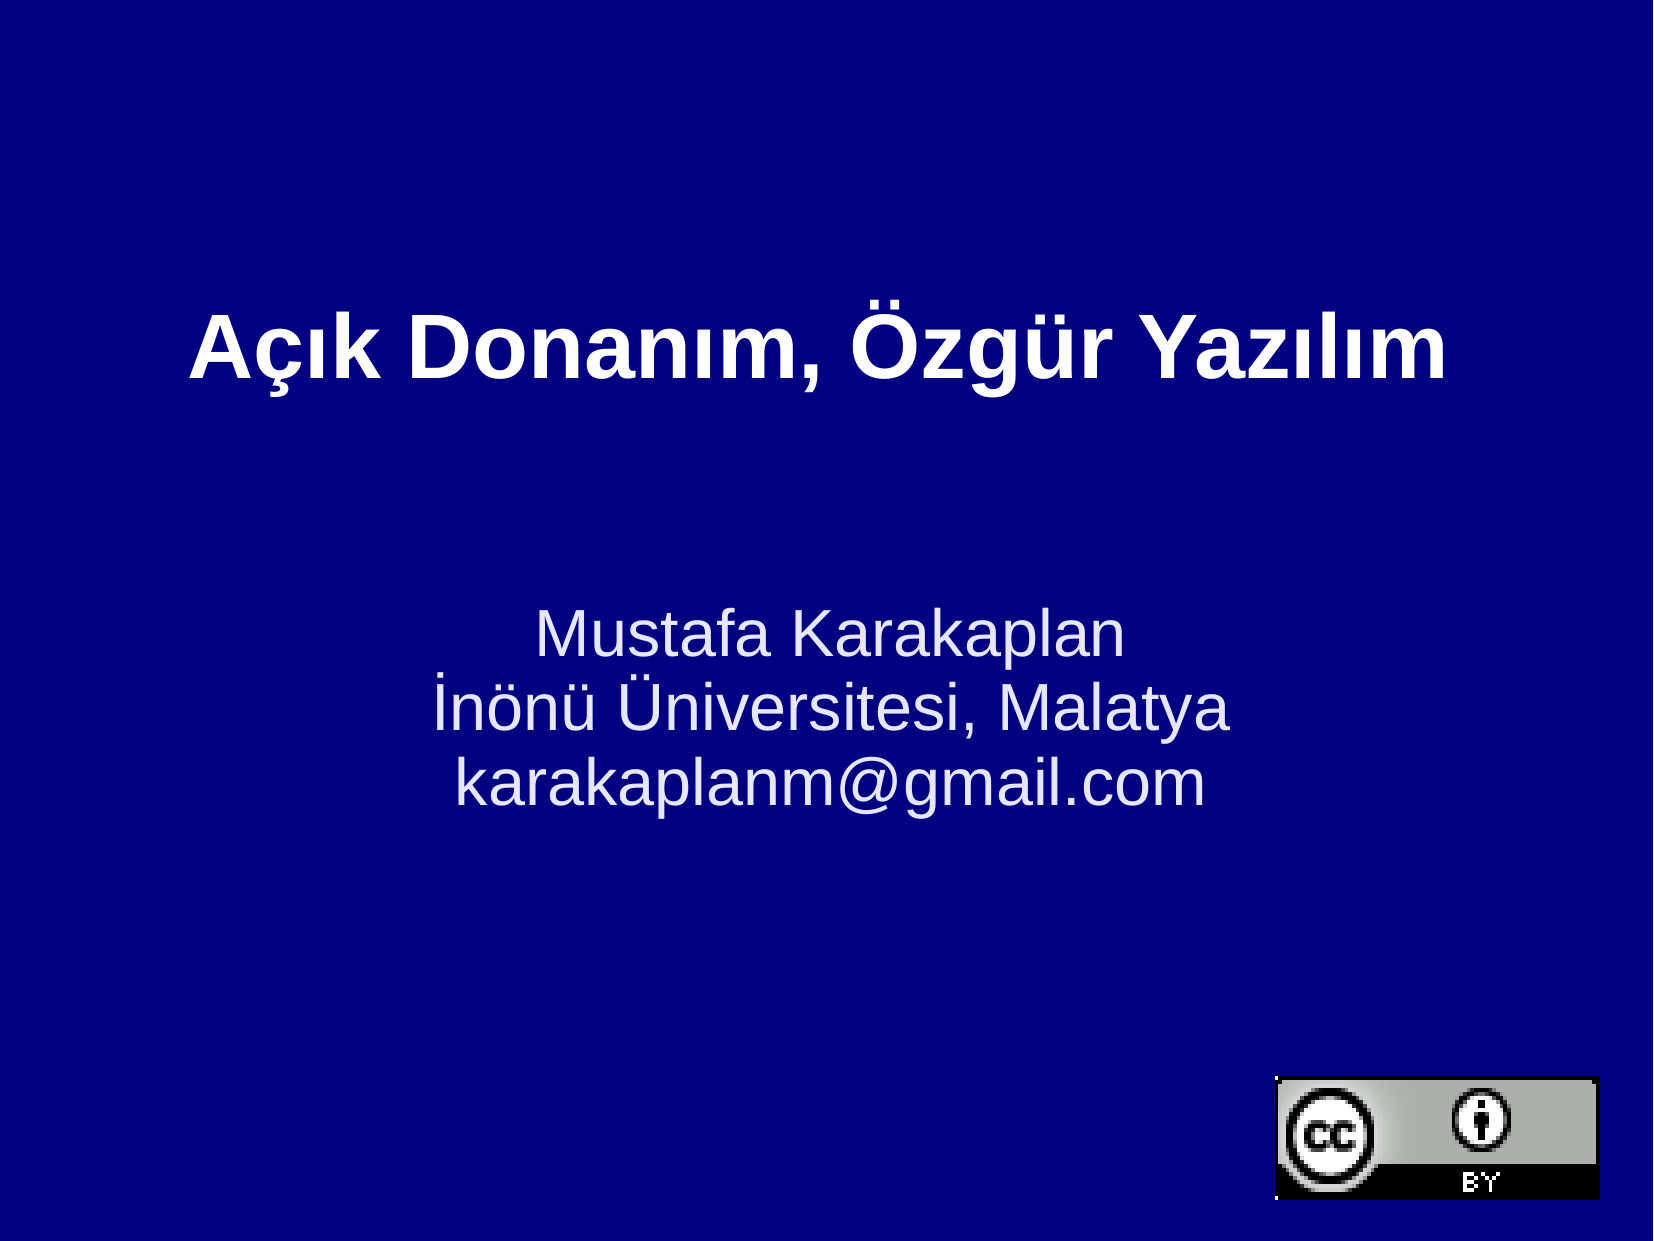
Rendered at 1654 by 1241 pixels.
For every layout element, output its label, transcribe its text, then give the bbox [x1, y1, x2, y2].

title Açık Donanım, Özgür Yazılım [75, 242, 1563, 451]
subtitle Mustafa Karakaplan İnönü Üniversitesi, Malatya karakaplanm@gmail.com [87, 590, 1576, 826]
picture [1275, 1076, 1600, 1201]
